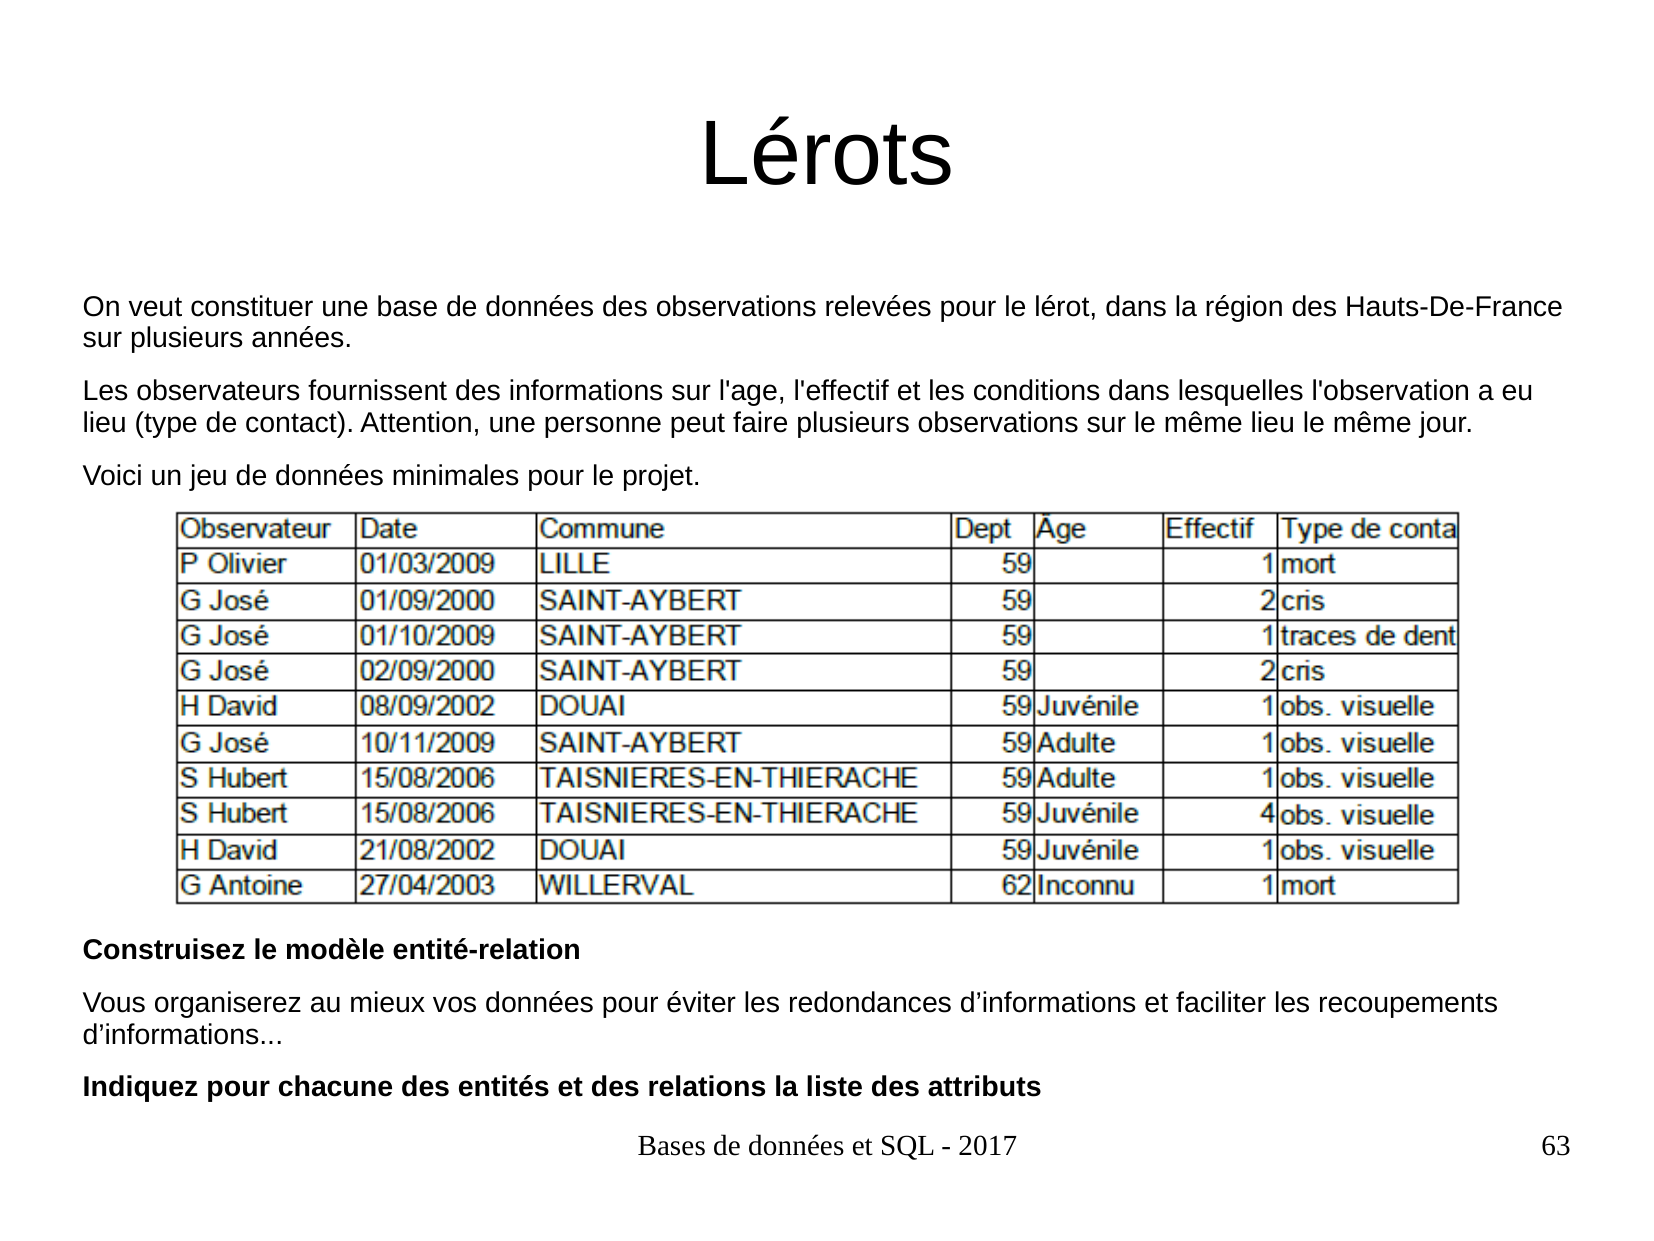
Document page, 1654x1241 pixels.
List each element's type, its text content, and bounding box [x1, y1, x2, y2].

list On veut constituer une base de données des observations relevées pour le lérot, dans la région des Hauts-De-France sur plusieurs années. Les observateurs fournissent des informations sur l'age, l'effectif et les conditions dans lesquelles l'observation a eu lieu (type de contact). Attention, une personne peut faire plusieurs observations sur le même lieu le même jour. Voici un jeu de données minimales pour le projet. Construisez le modèle entité-relation Vous organiserez au mieux vos données pour éviter les redondances d’informations et faciliter les recoupements d’informations... Indiquez pour chacune des entités et des relations la liste des attributs [82, 290, 1571, 1109]
title Lérots [82, 50, 1571, 256]
picture [171, 507, 1465, 910]
